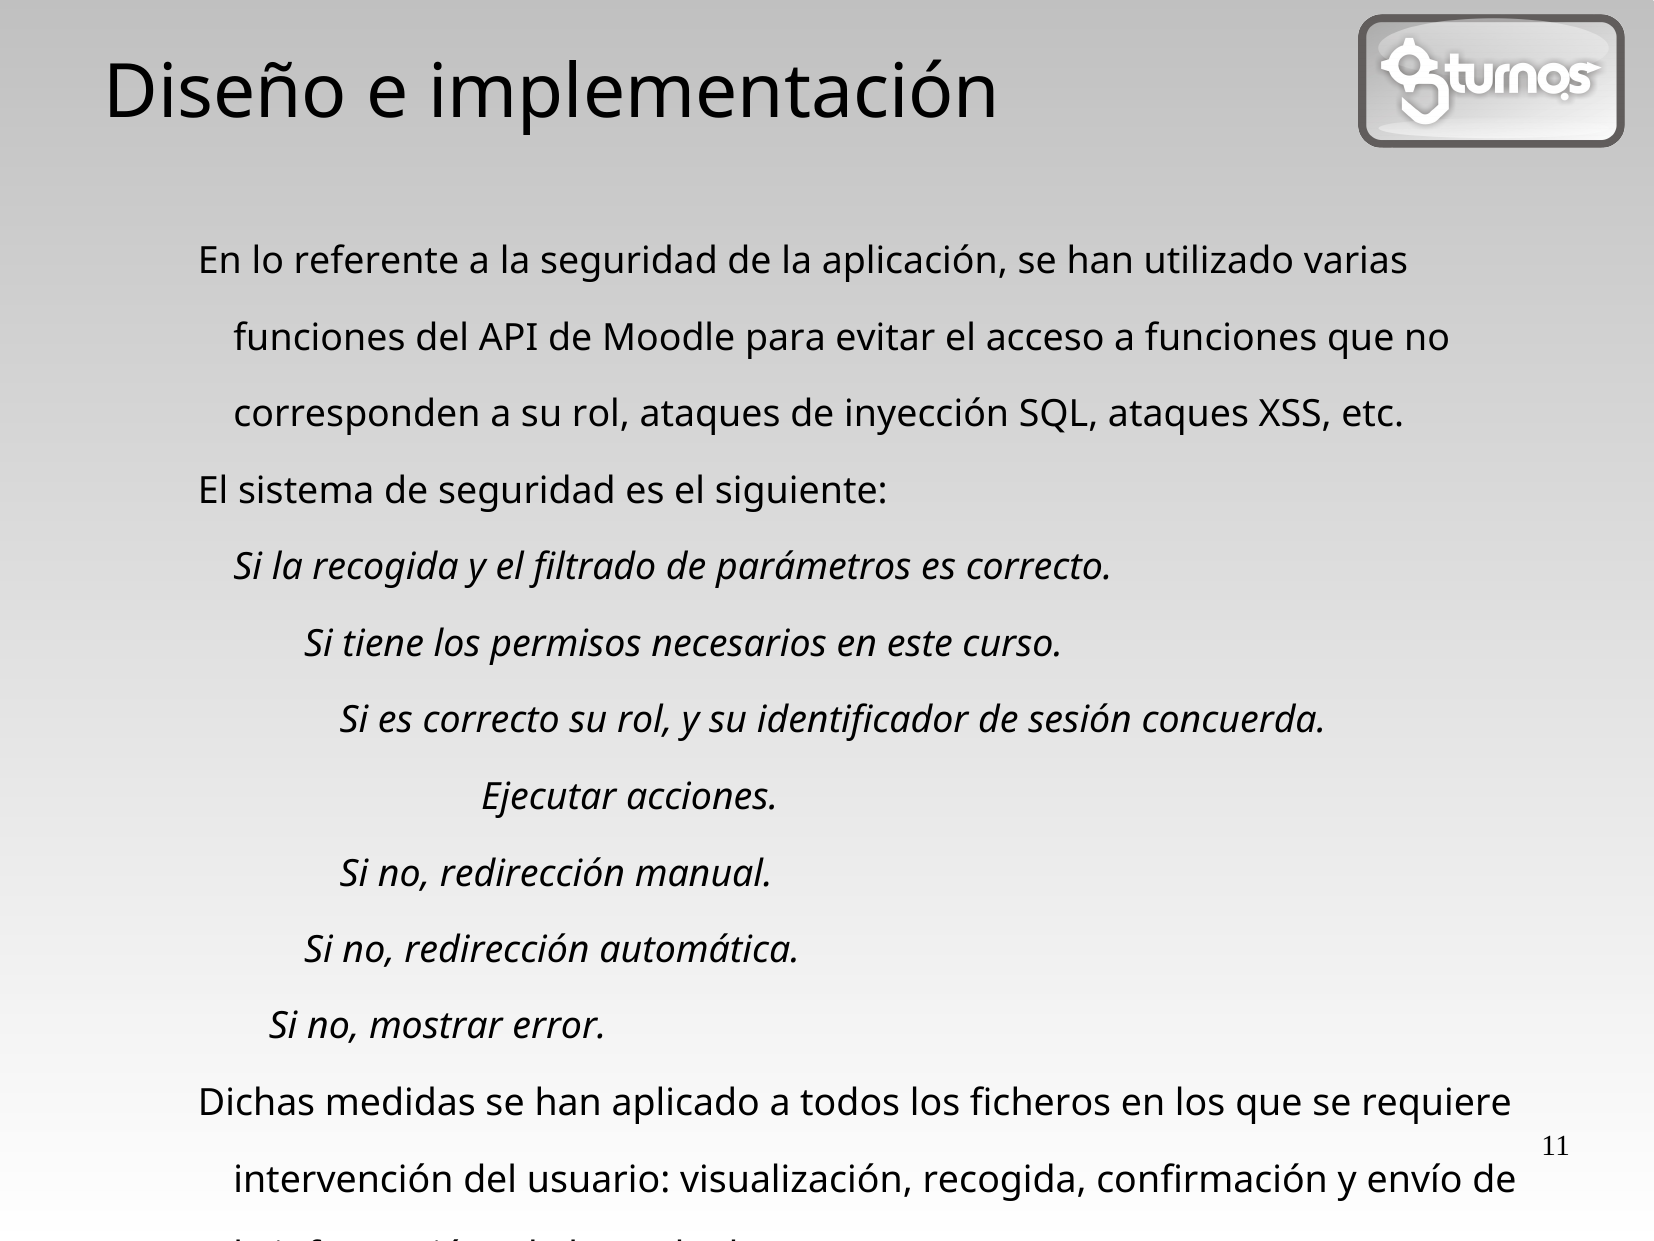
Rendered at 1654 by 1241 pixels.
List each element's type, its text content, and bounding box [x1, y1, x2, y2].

text_box En lo referente a la seguridad de la aplicación, se han utilizado varias funciones del API de Moodle para evitar el acceso a funciones que no corresponden a su rol, ataques de inyección SQL, ataques XSS, etc. El sistema de seguridad es el siguiente: Si la recogida y el filtrado de parámetros es correcto. Si tiene los permisos necesarios en este curso. Si es correcto su rol, y su identificador de sesión concuerda. Ejecutar acciones. Si no, redirección manual. Si no, redirección automática. Si no, mostrar error. Dichas medidas se han aplicado a todos los ficheros en los que se requiere intervención del usuario: visualización, recogida, confirmación y envío de la información a la base de datos. [147, 200, 1536, 1108]
text_box Diseño e implementación [88, 29, 967, 132]
picture [1358, 14, 1625, 148]
